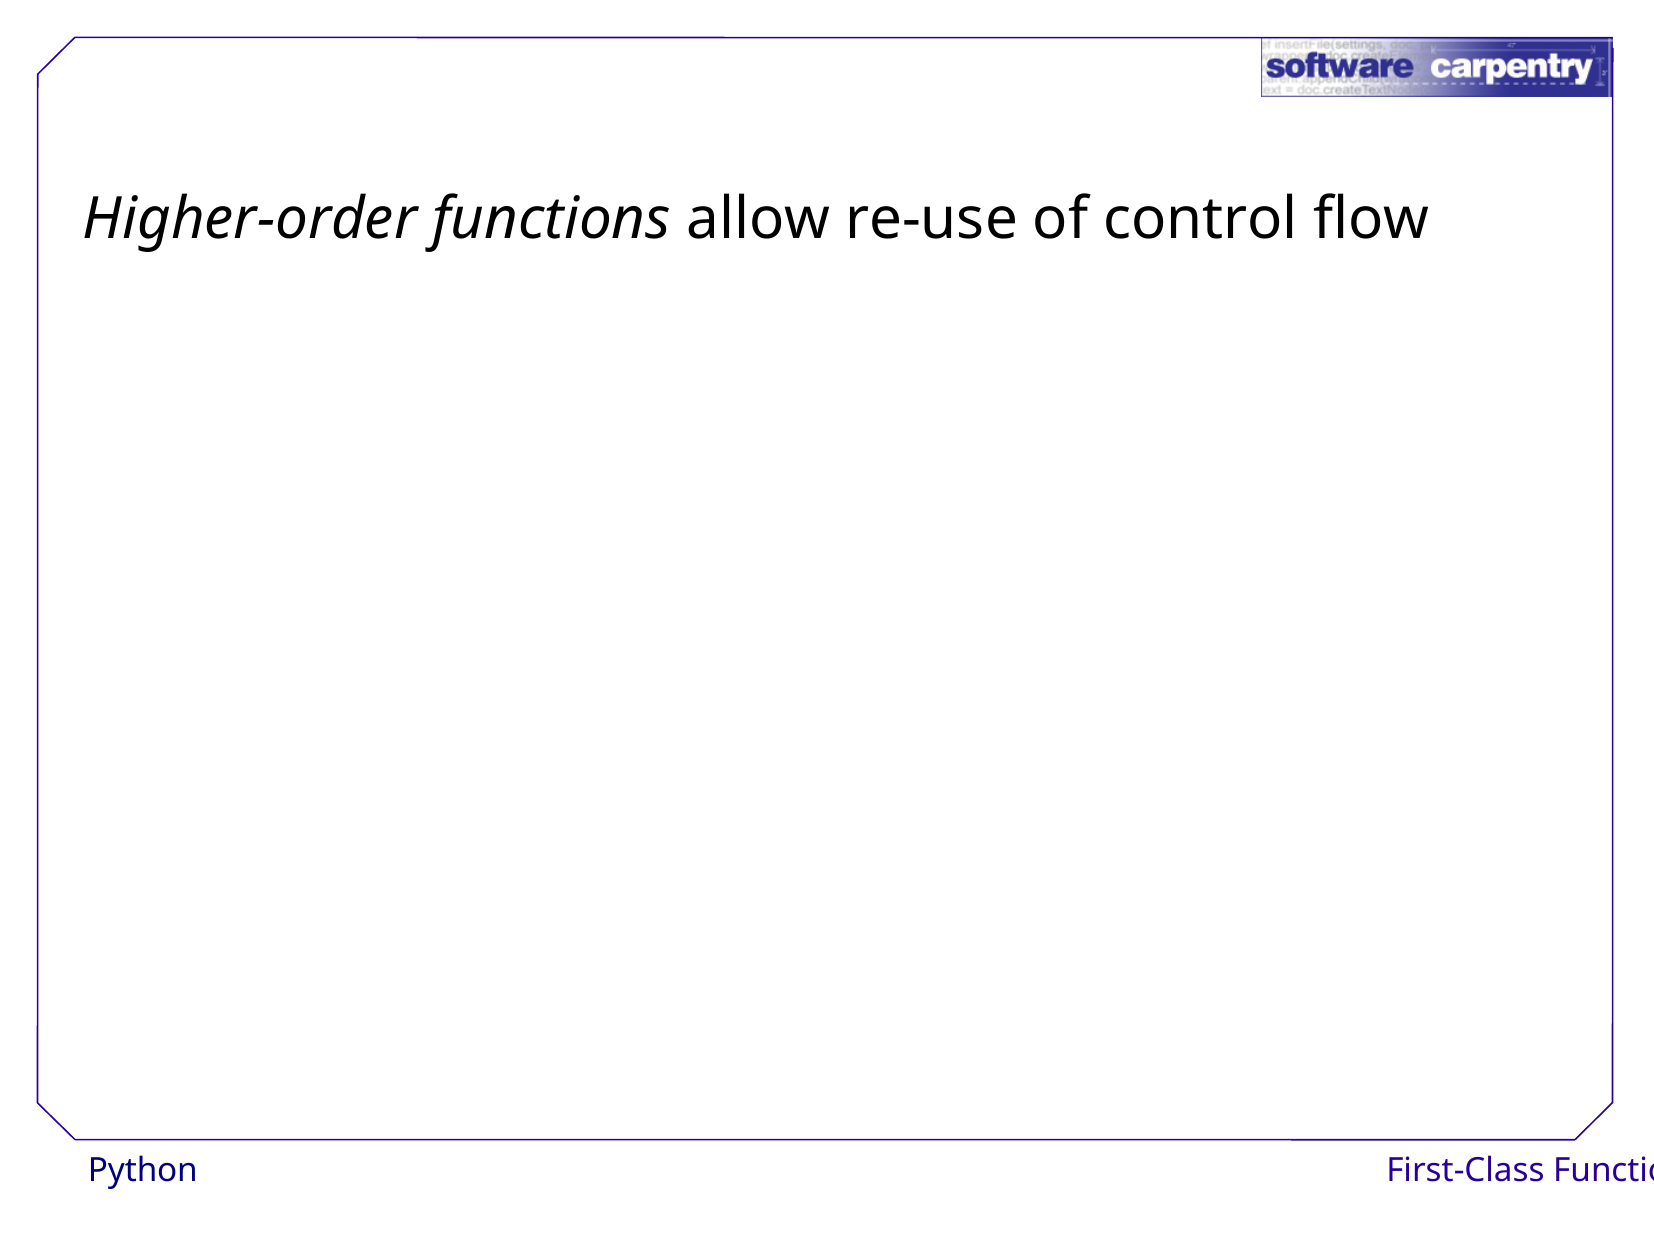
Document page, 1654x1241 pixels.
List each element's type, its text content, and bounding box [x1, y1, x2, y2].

picture [1261, 39, 1613, 97]
text_box Higher-order functions allow re-use of control flow [68, 138, 1595, 259]
